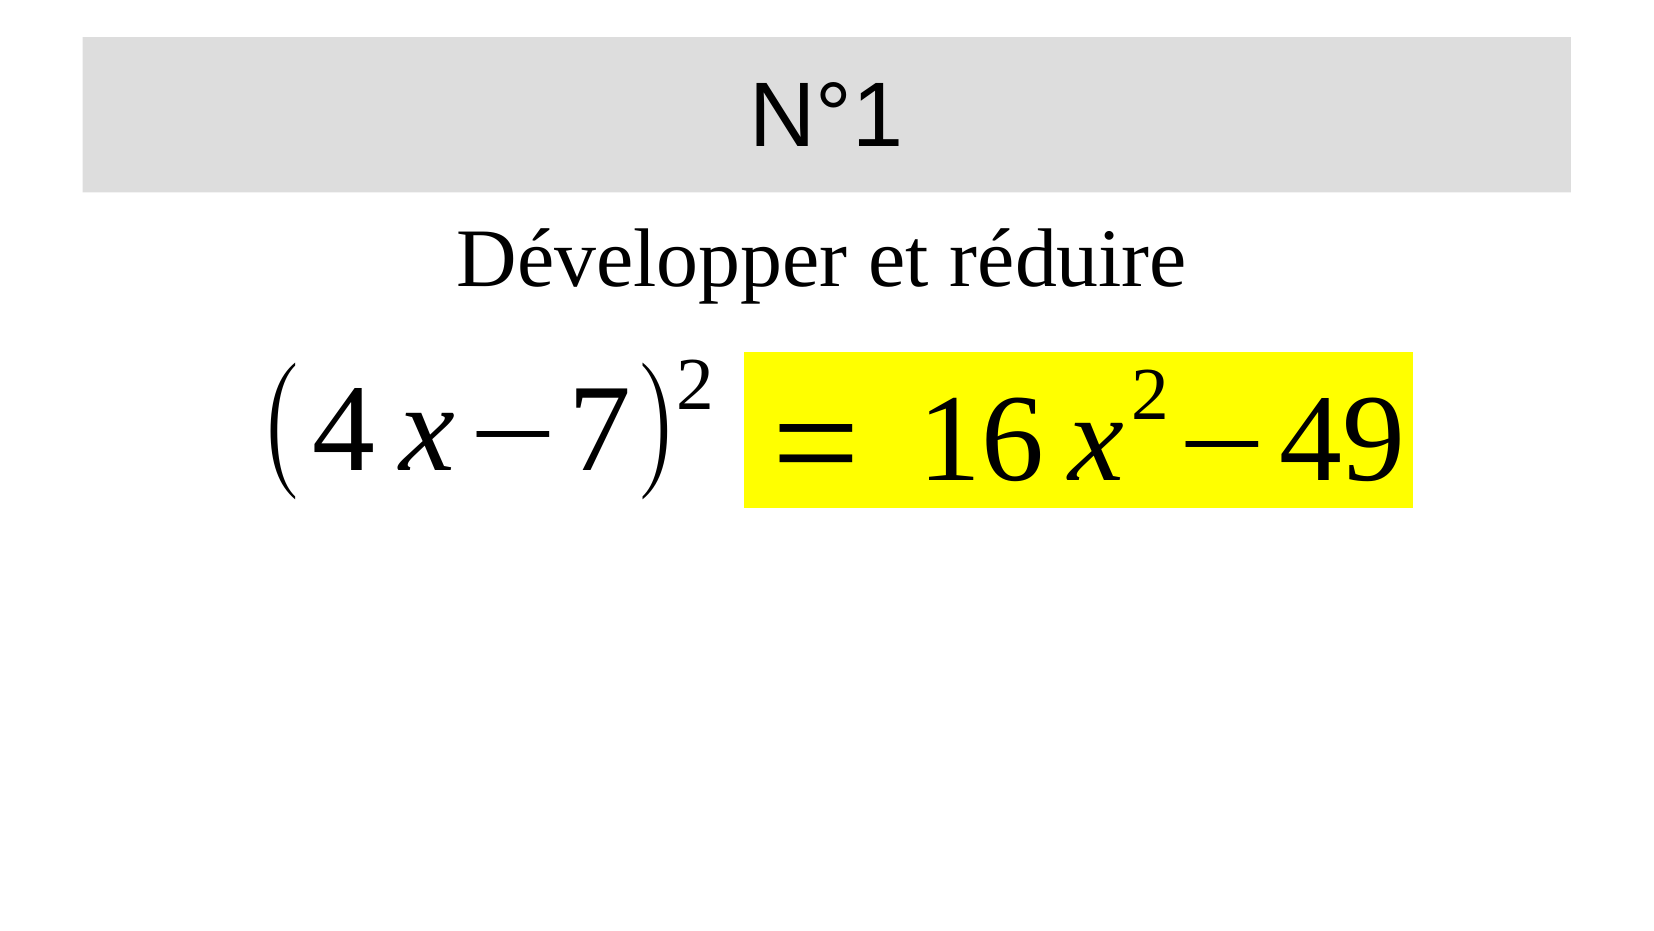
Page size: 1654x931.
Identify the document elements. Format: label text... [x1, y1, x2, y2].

title N°1 [82, 37, 1571, 193]
chart [254, 342, 721, 508]
chart [744, 352, 1413, 508]
chart [448, 212, 1196, 305]
